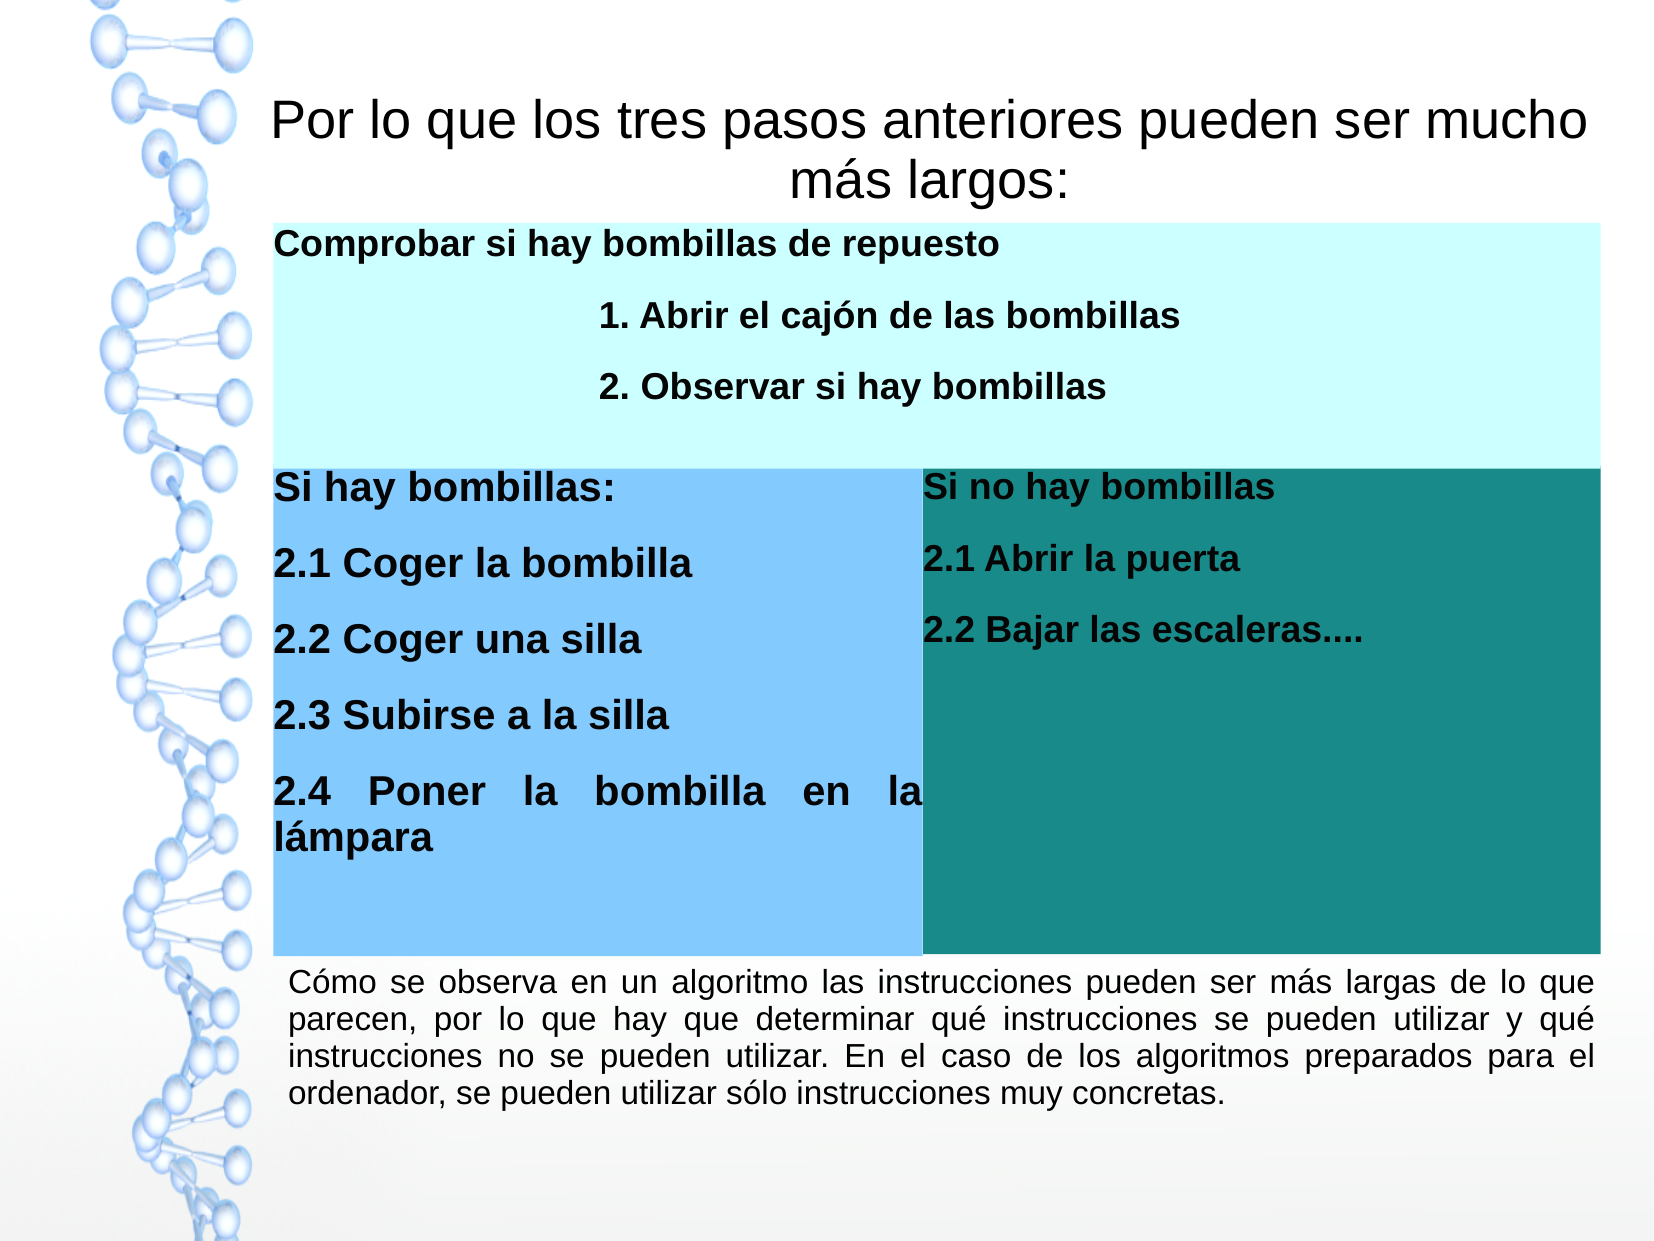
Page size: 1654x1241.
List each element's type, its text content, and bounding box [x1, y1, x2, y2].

picture [0, 0, 1654, 1241]
text_box Cómo se observa en un algoritmo las instrucciones pueden ser más largas de lo que parecen, por lo que hay que determinar qué instrucciones se pueden utilizar y qué instrucciones no se pueden utilizar. En el caso de los algoritmos preparados para el ordenador, se pueden utilizar sólo instrucciones muy concretas. [273, 956, 1613, 1122]
title Por lo que los tres pasos anteriores pueden ser mucho más largos: [265, 47, 1595, 252]
list Si hay bombillas: 2.1 Coger la bombilla 2.2 Coger una silla 2.3 Subirse a la silla 2.4 Poner la bombilla en la lámpara [273, 469, 923, 956]
list Si no hay bombillas 2.1 Abrir la puerta 2.2 Bajar las escaleras.... [923, 469, 1601, 955]
list Comprobar si hay bombillas de repuesto 1. Abrir el cajón de las bombillas 2. Observar si hay bombillas [273, 222, 1601, 469]
